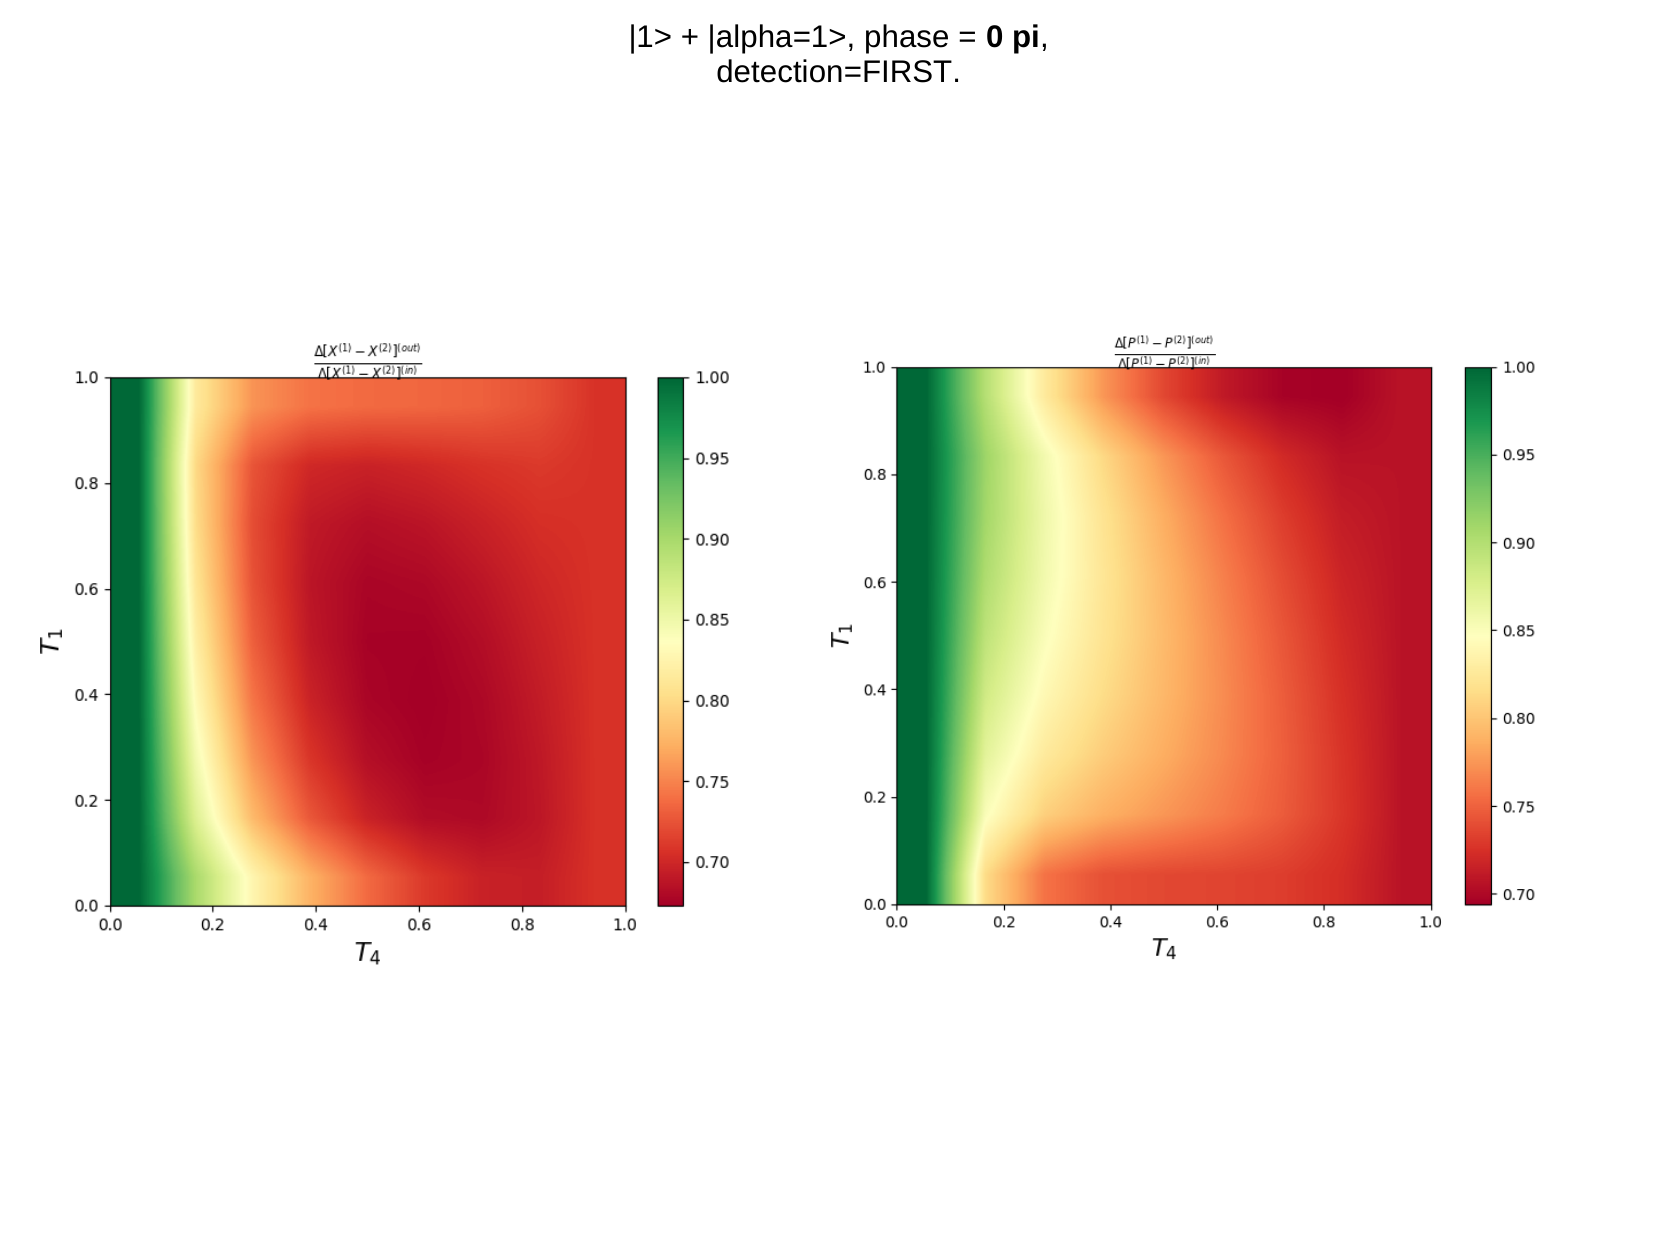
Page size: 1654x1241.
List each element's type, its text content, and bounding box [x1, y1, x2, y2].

picture [0, 283, 1654, 981]
title |1> + |alpha=1>, phase = 0 pi, detection=FIRST. [555, 14, 1123, 95]
